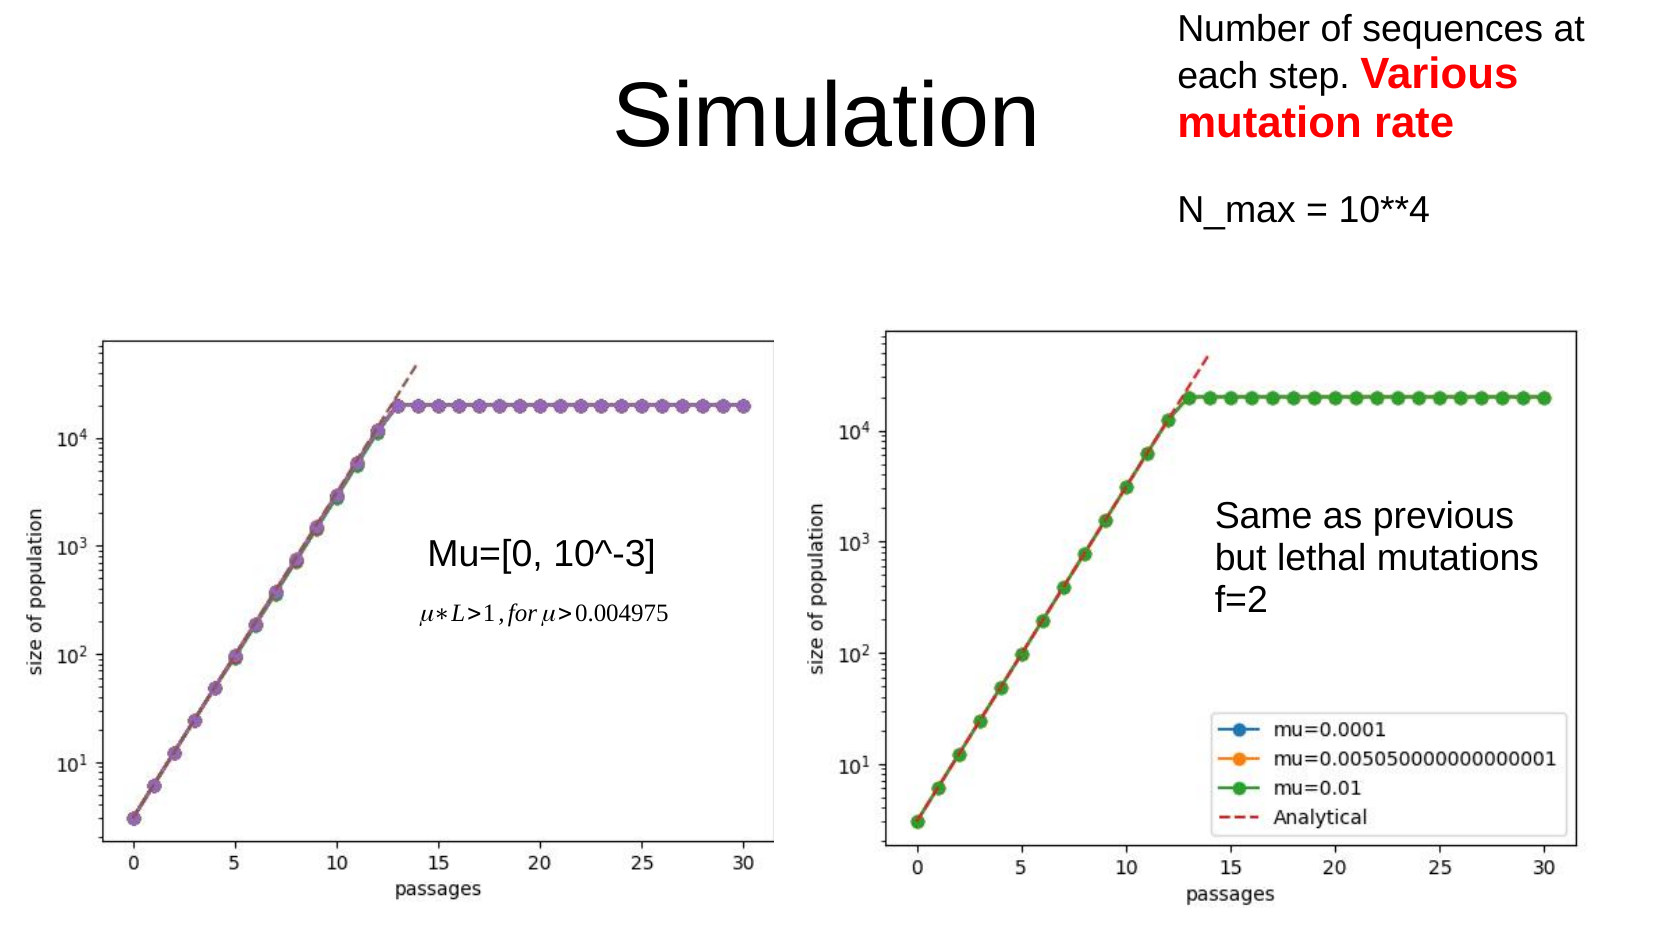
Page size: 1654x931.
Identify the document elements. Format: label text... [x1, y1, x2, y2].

text_box Mu=[0, 10^-3] [412, 525, 774, 582]
chart [412, 600, 675, 629]
title Simulation [82, 37, 1162, 193]
text_box Number of sequences at each step. Various mutation rate N_max = 10**4 [1162, 0, 1613, 239]
picture [0, 250, 1654, 919]
text_box Same as previous but lethal mutations f=2 [1200, 487, 1576, 629]
